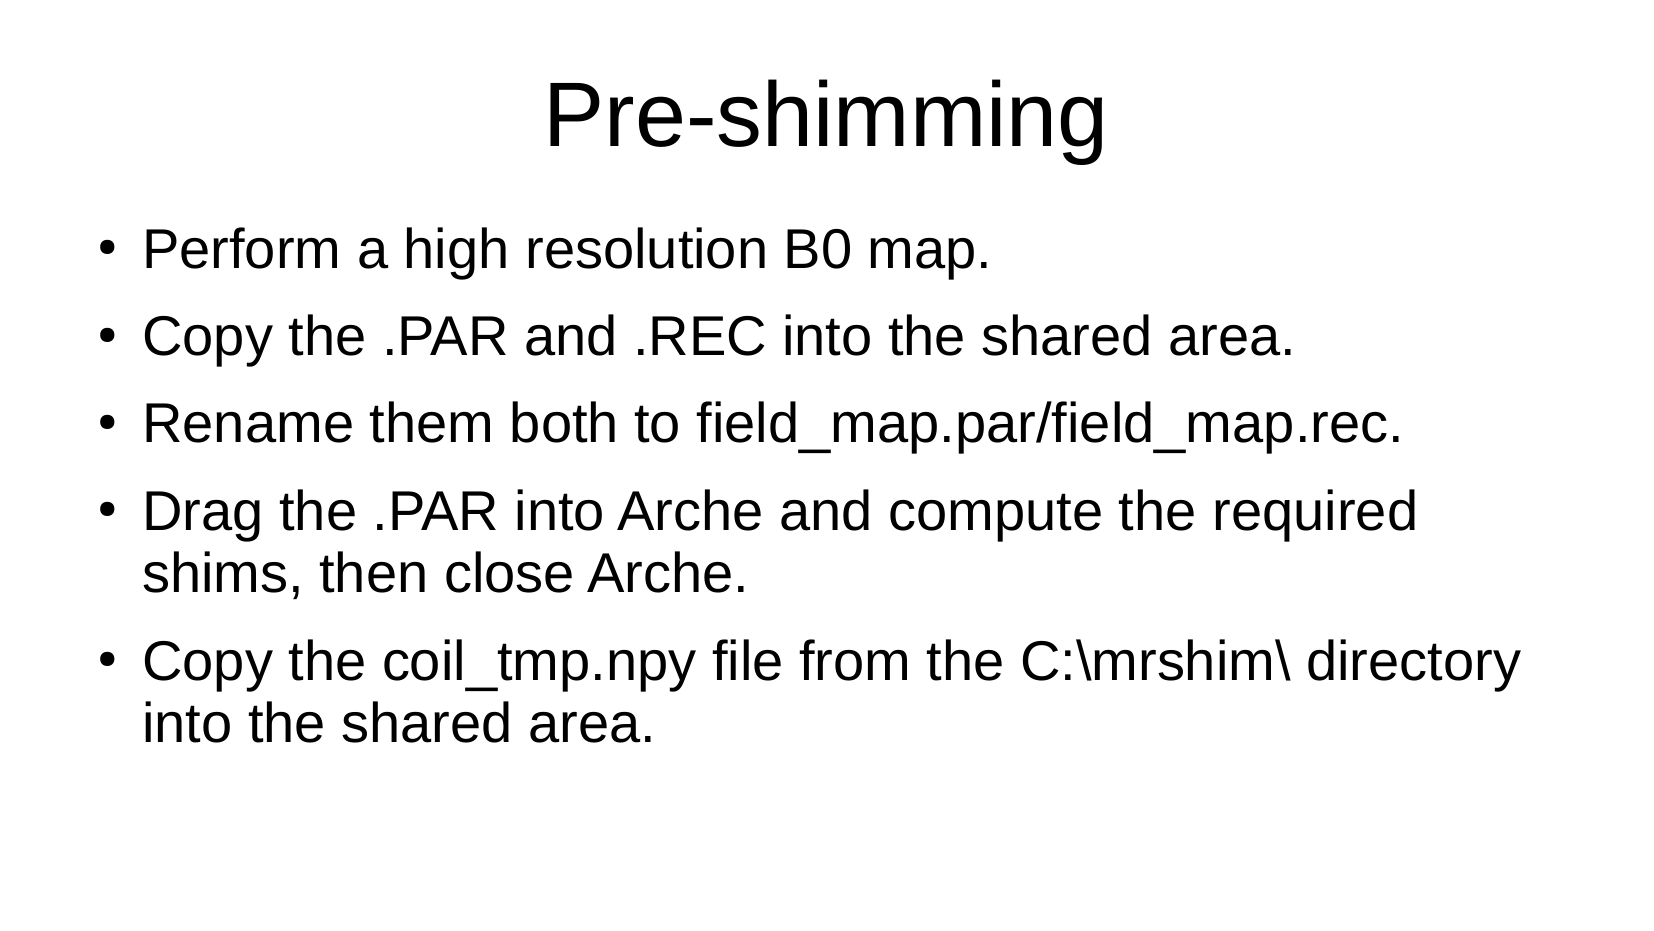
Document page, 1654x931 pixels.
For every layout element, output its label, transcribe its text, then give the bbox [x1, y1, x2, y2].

title Pre-shimming [82, 37, 1571, 193]
list Perform a high resolution B0 map. Copy the .PAR and .REC into the shared area. Rename them both to field_map.par/field_map.rec. Drag the .PAR into Arche and compute the required shims, then close Arche. Copy the coil_tmp.npy file from the C:\mrshim\ directory into the shared area. [82, 217, 1571, 758]
